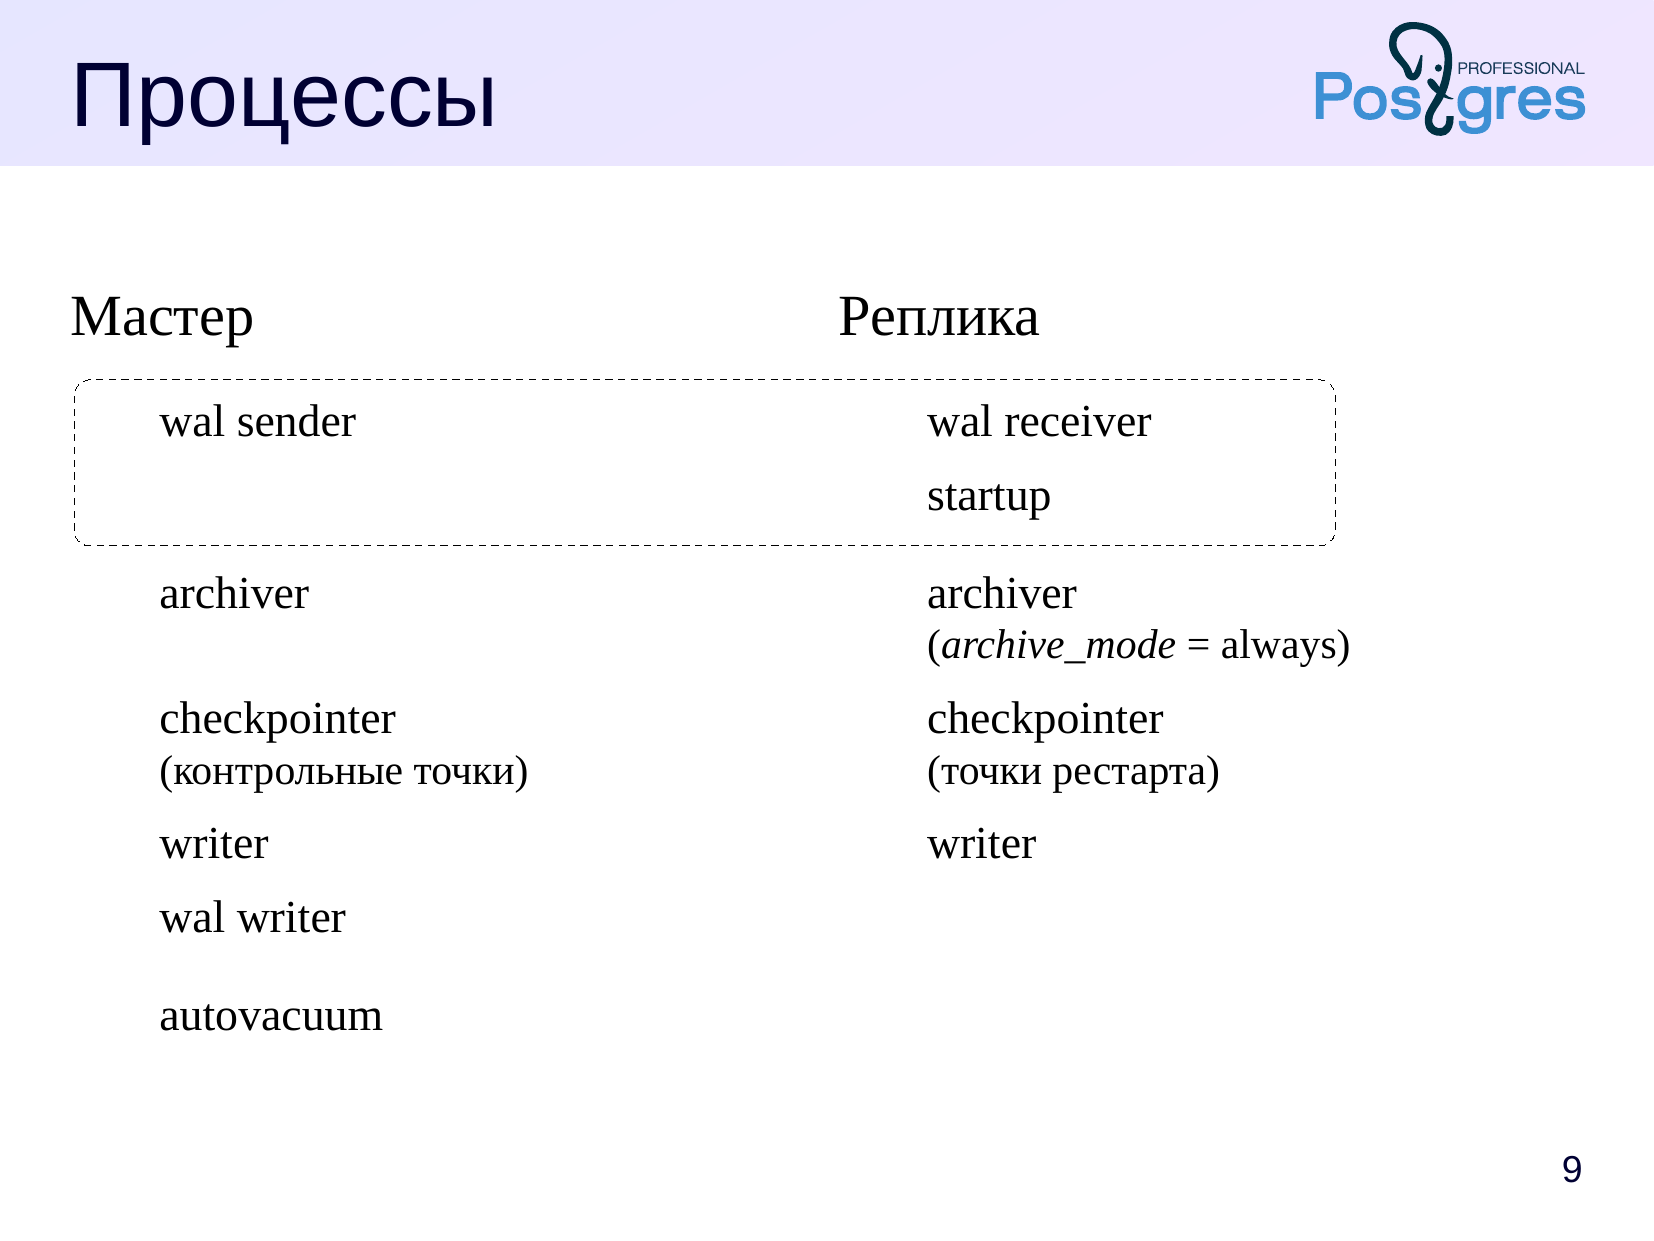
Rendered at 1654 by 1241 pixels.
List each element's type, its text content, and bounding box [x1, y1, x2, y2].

title Процессы [70, 43, 1241, 147]
list Мастер Реплика wal sender wal receiver startup archiver archiver (archive_mode = always) checkpointer checkpointer (контрольные точки) (точки рестарта) writer writer wal writer autovacuum [70, 283, 1583, 1134]
